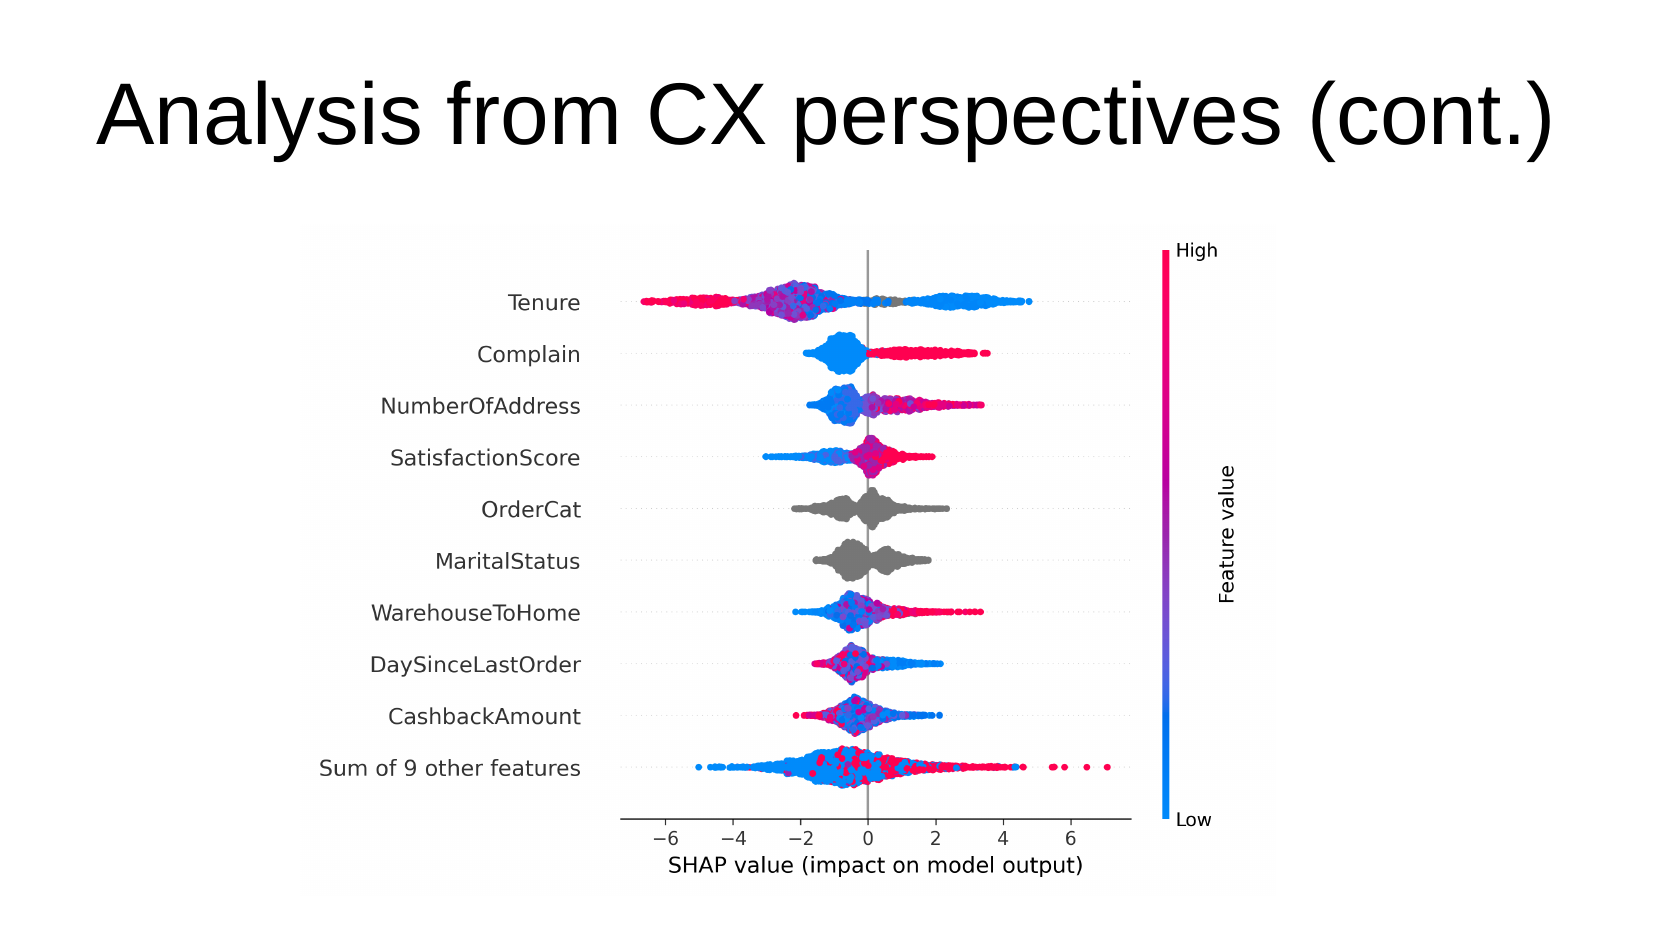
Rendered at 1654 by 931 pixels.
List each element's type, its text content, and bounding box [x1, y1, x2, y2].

title Analysis from CX perspectives (cont.) [82, 37, 1571, 193]
picture [300, 224, 1276, 896]
